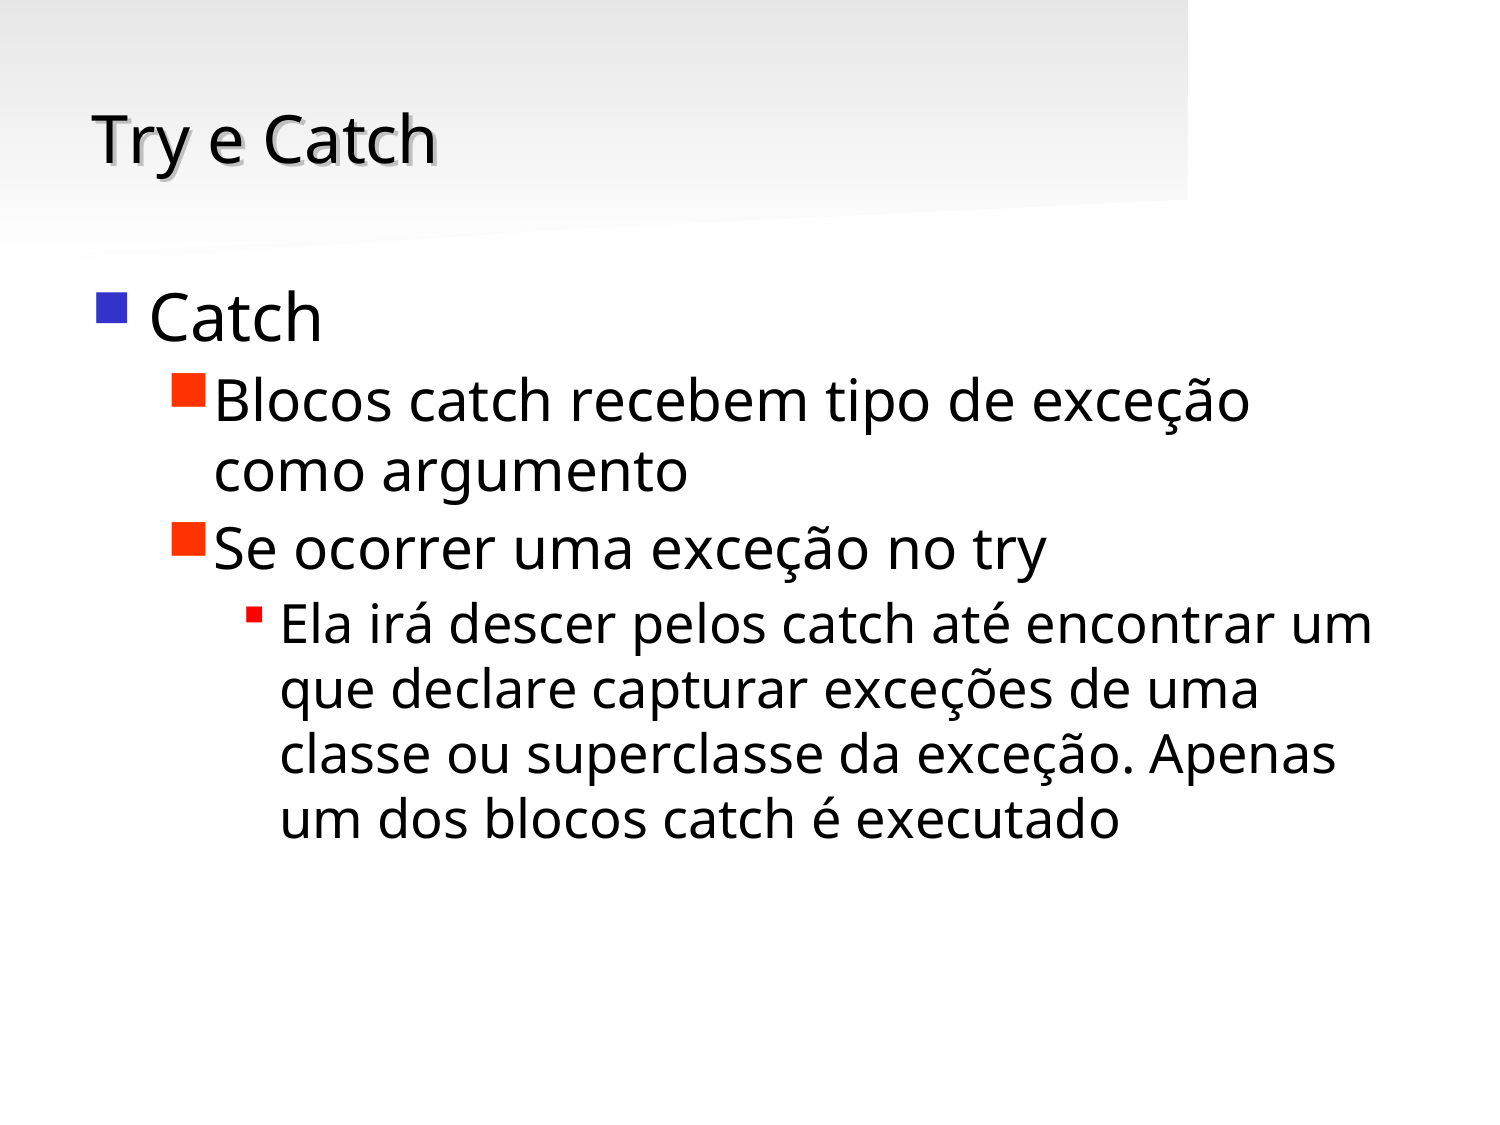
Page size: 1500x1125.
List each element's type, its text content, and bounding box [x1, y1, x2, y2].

list Catch Blocos catch recebem tipo de exceção como argumento Se ocorrer uma exceção no try Ela irá descer pelos catch até encontrar um que declare capturar exceções de uma classe ou superclasse da exceção. Apenas um dos blocos catch é executado [76, 267, 1427, 1005]
title Try e Catch [76, 42, 1427, 231]
